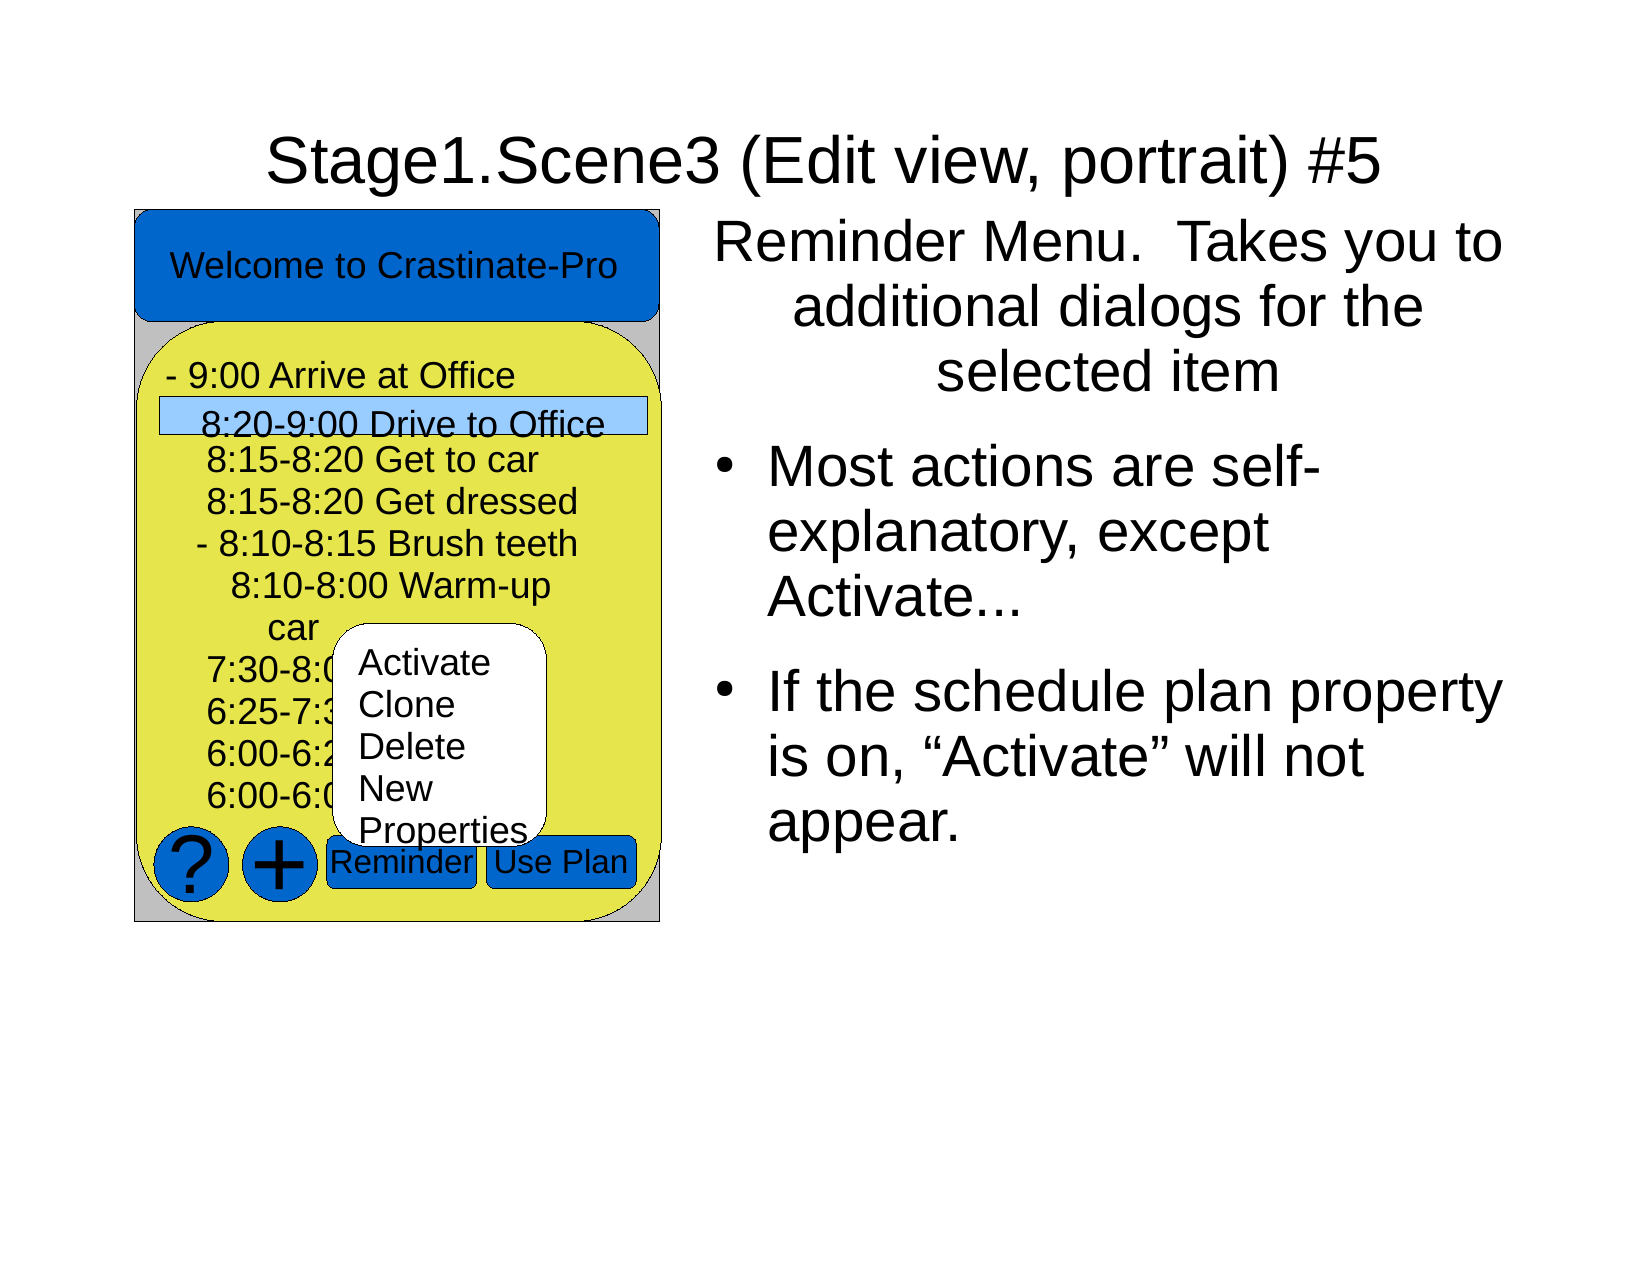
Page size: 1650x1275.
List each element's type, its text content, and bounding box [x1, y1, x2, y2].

text_box Welcome to Crastinate-Pro [134, 209, 660, 322]
text_box [134, 309, 214, 922]
text_box - 9:00 Arrive at Office 8:20-9:00 Drive to Office 8:15-8:20 Get to car 8:15-8:20 Get dressed - 8:10-8:15 Brush teeth 8:10-8:00 Warm-up car 7:30-8:00 Get ready 6:25-7:30 Work-out 6:00-6:25 Breakfast 6:00-6:00 Get up [136, 321, 662, 922]
text_box [646, 209, 660, 226]
text_box 8:20-9:00 Drive to Office [159, 396, 648, 435]
text_box [584, 855, 660, 922]
list Reminder Menu. Takes you to additional dialogs for the selected item Most actions are self-explanatory, except Activate... If the schedule plan property is on, “Activate” will not appear. [696, 209, 1522, 922]
text_box [592, 304, 660, 388]
title Stage1.Scene3 (Edit view, portrait) #5 [135, 112, 1515, 210]
text_box Reminder [326, 835, 477, 889]
text_box [134, 209, 147, 222]
text_box Use Plan [486, 835, 637, 889]
text_box ? [153, 826, 229, 902]
text_box + [242, 826, 318, 902]
text_box Activate Clone Delete New Properties [332, 623, 547, 847]
